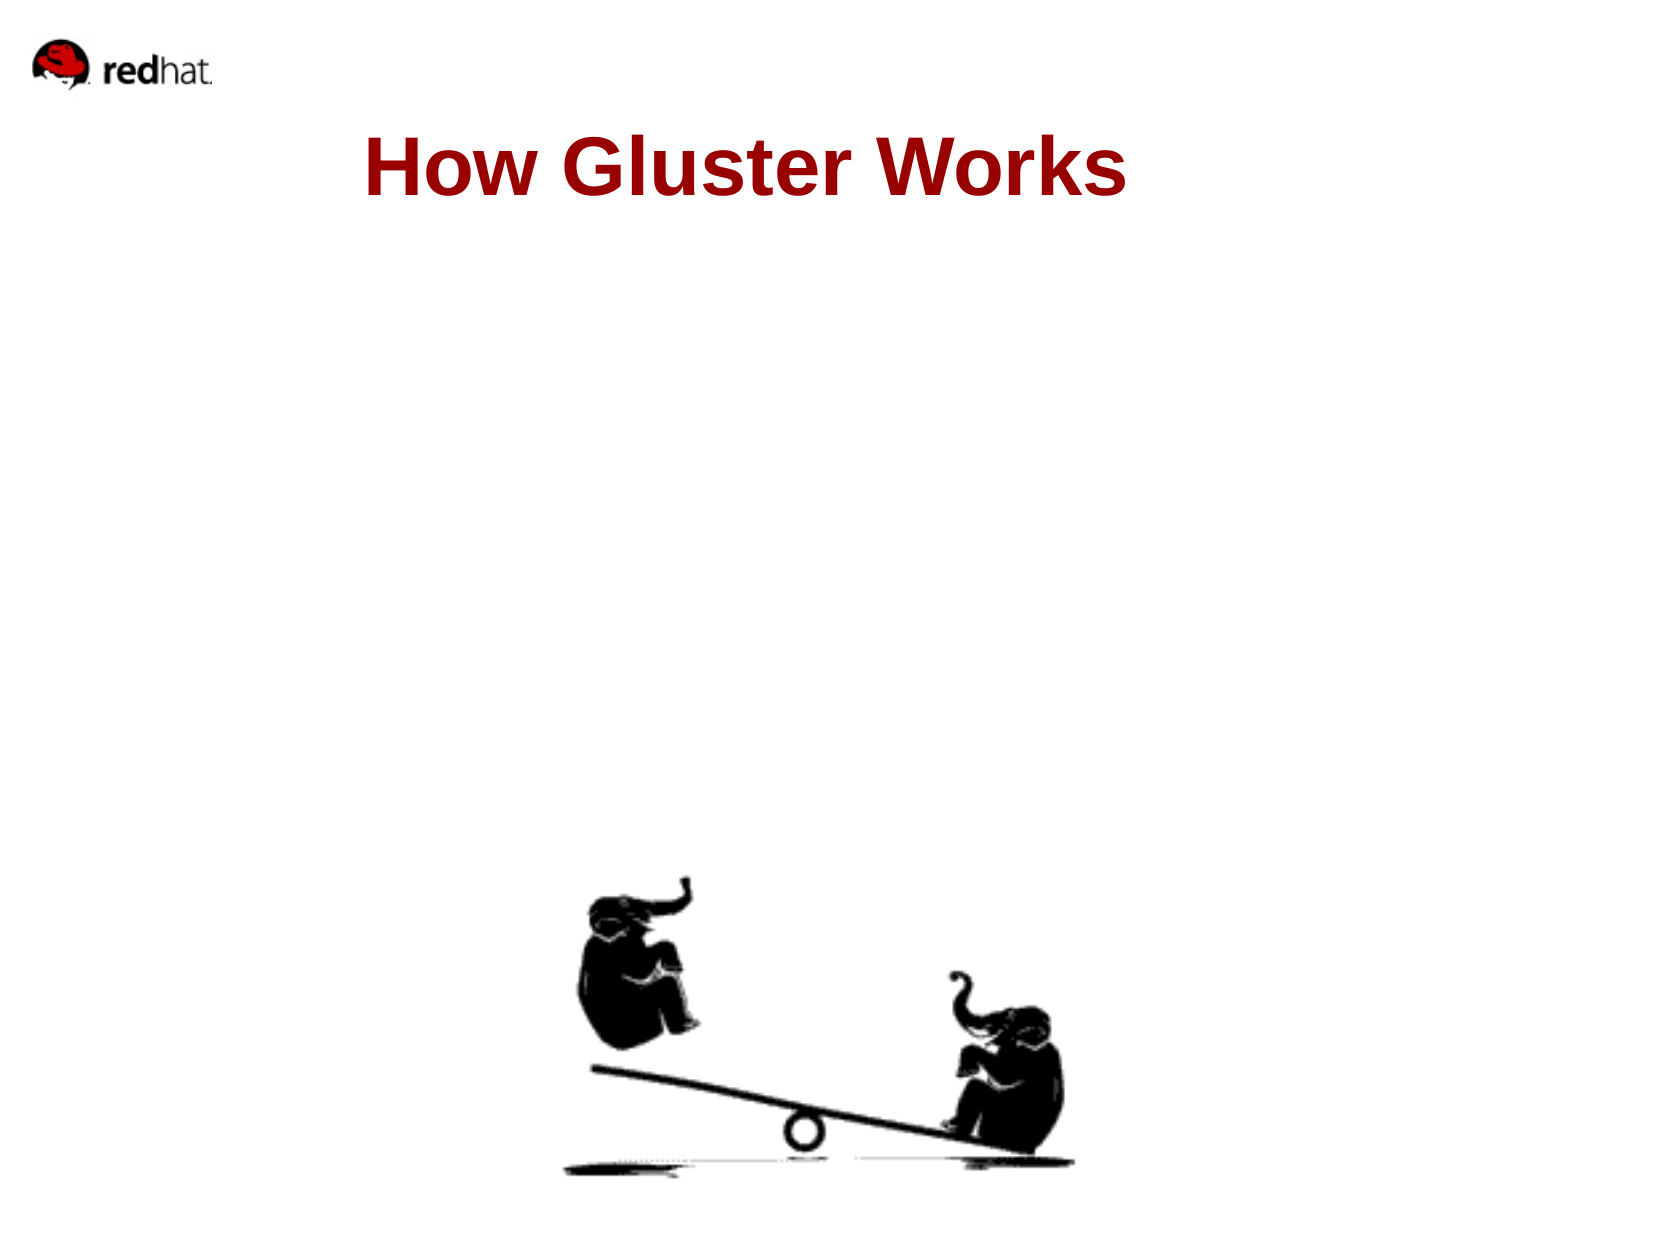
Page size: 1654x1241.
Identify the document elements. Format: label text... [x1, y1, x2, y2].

picture [31, 37, 212, 98]
text_box How Gluster Works [150, 112, 1313, 226]
picture [15, 494, 1606, 1240]
